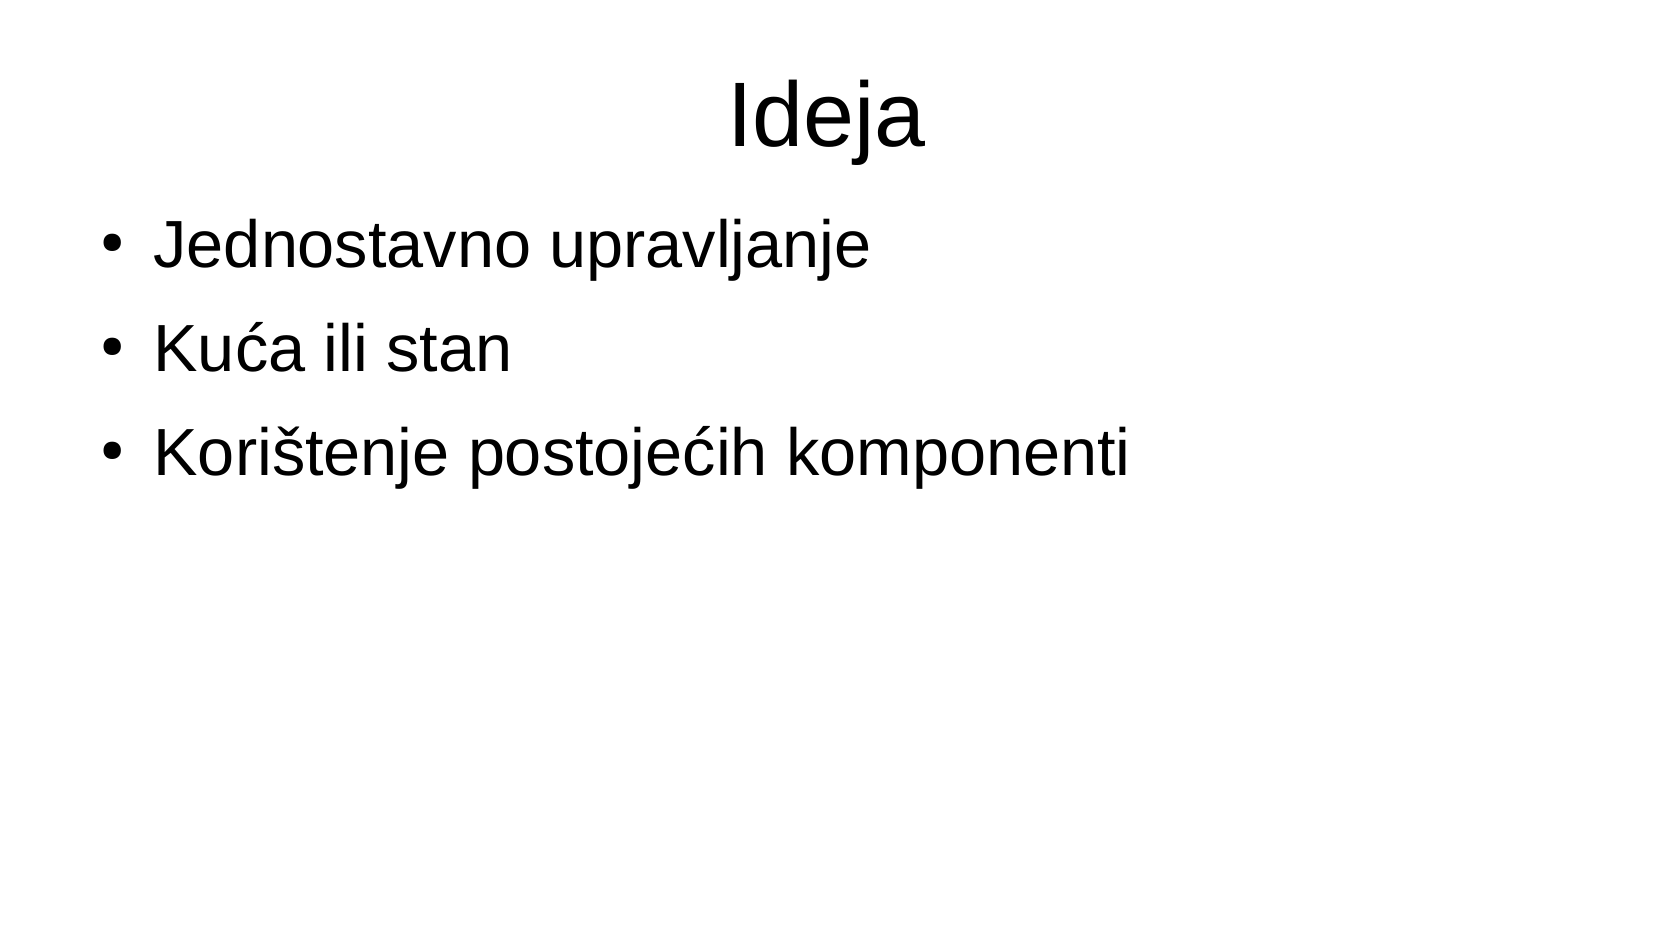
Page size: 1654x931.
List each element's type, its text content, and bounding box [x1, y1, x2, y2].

title Ideja [82, 37, 1571, 193]
list Jednostavno upravljanje Kuća ili stan Korištenje postojećih komponenti [82, 206, 1571, 747]
